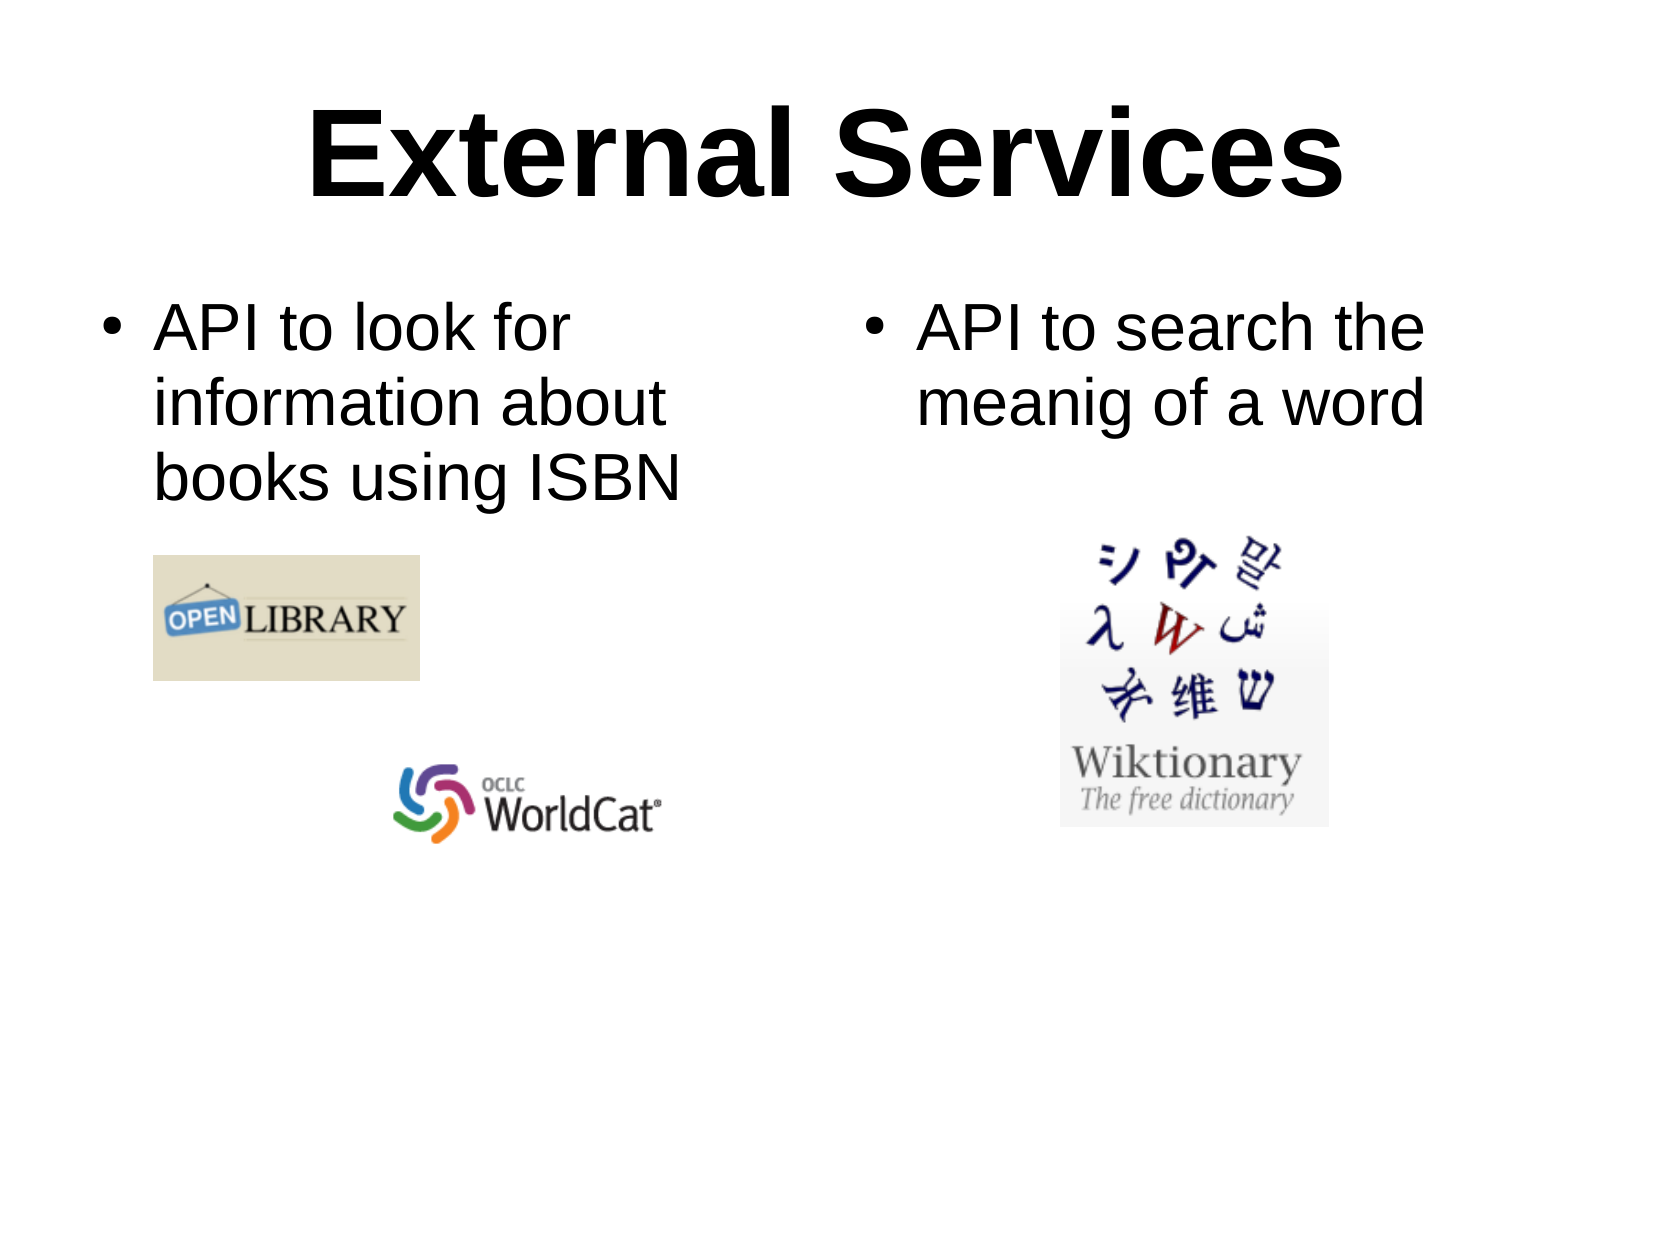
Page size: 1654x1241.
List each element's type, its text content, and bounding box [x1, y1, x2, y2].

list API to search the meanig of a word [845, 290, 1572, 1010]
list API to look for information about books using ISBN [82, 290, 809, 1010]
picture [376, 744, 682, 863]
title External Services [82, 49, 1571, 257]
picture [153, 555, 420, 681]
picture [1060, 531, 1329, 827]
